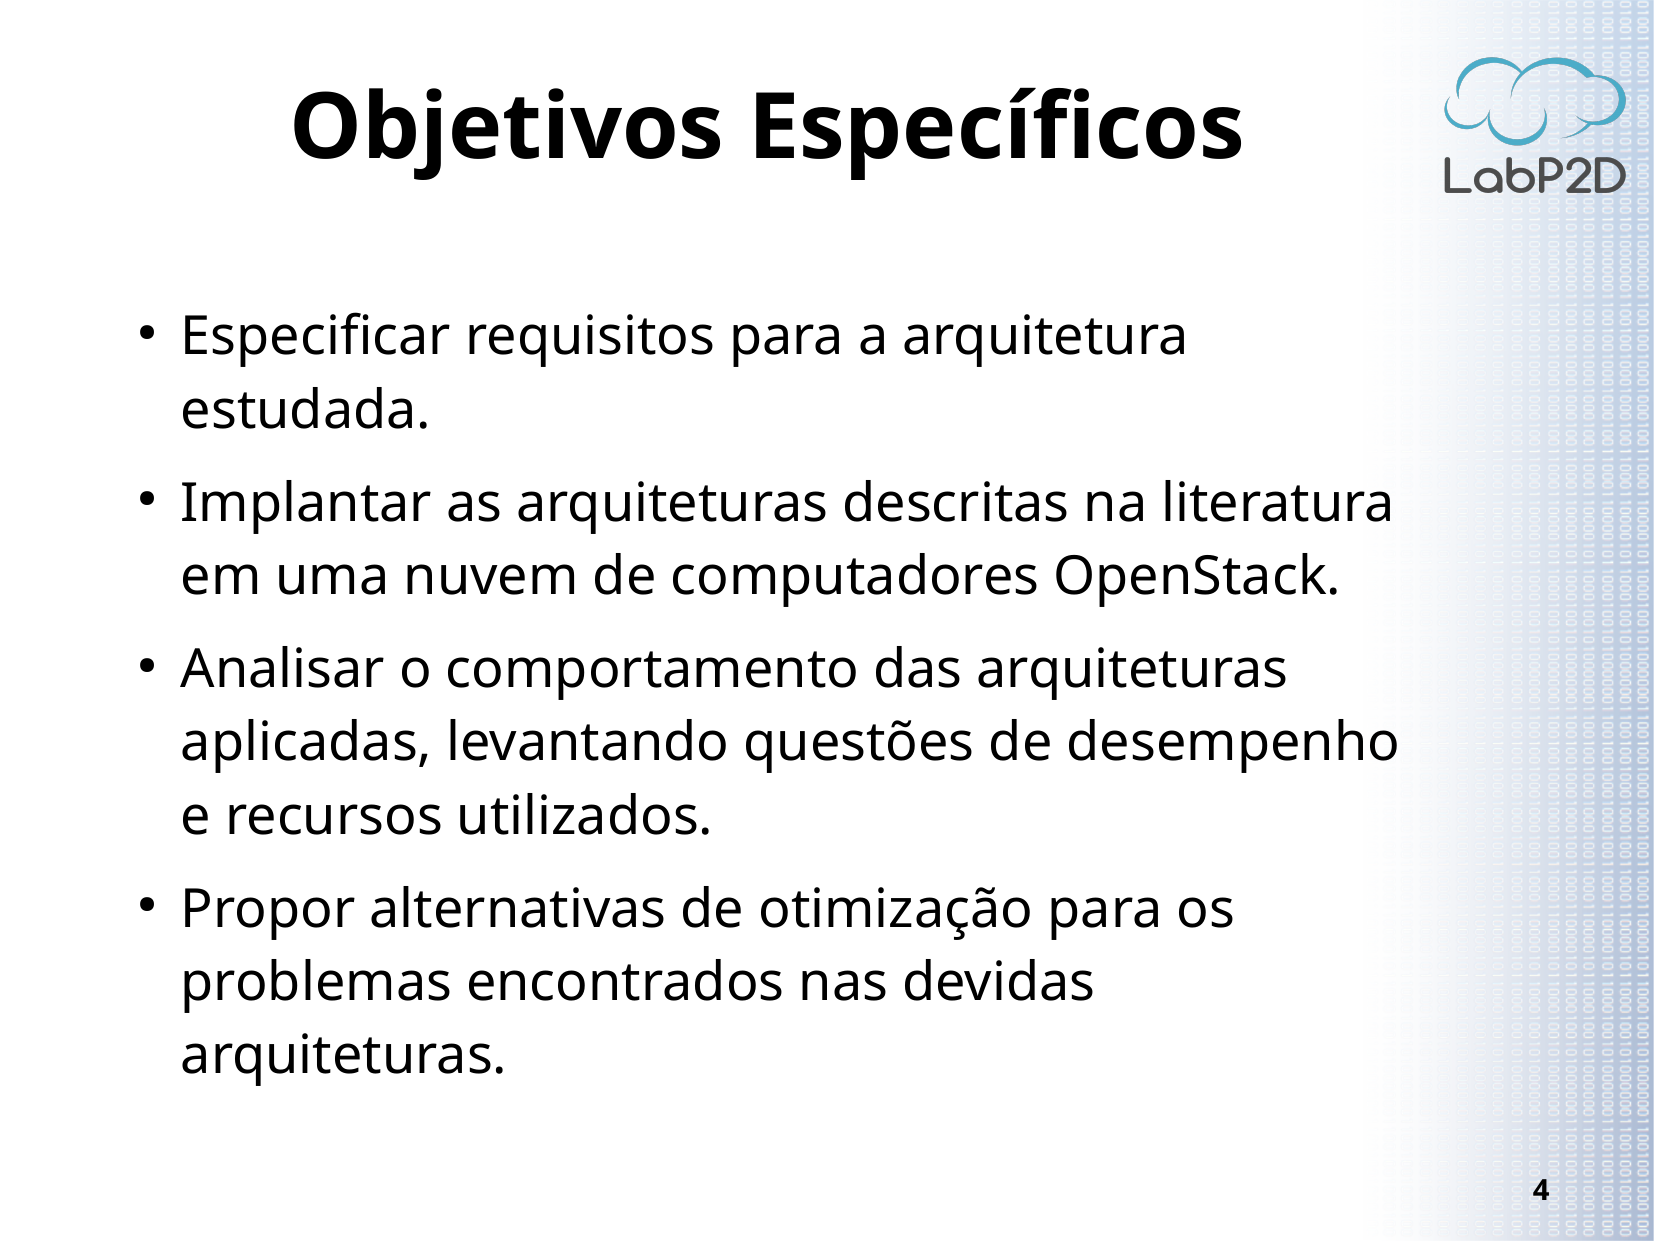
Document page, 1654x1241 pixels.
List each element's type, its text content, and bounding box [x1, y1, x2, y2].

picture [1360, 1, 1654, 1240]
list Especificar requisitos para a arquitetura estudada. Implantar as arquiteturas descritas na literatura em uma nuvem de computadores OpenStack. Analisar o comportamento das arquiteturas aplicadas, levantando questões de desempenho e recursos utilizados. Propor alternativas de otimização para os problemas encontrados nas devidas arquiteturas. [123, 271, 1406, 1116]
title Objetivos Específicos [82, 19, 1453, 227]
